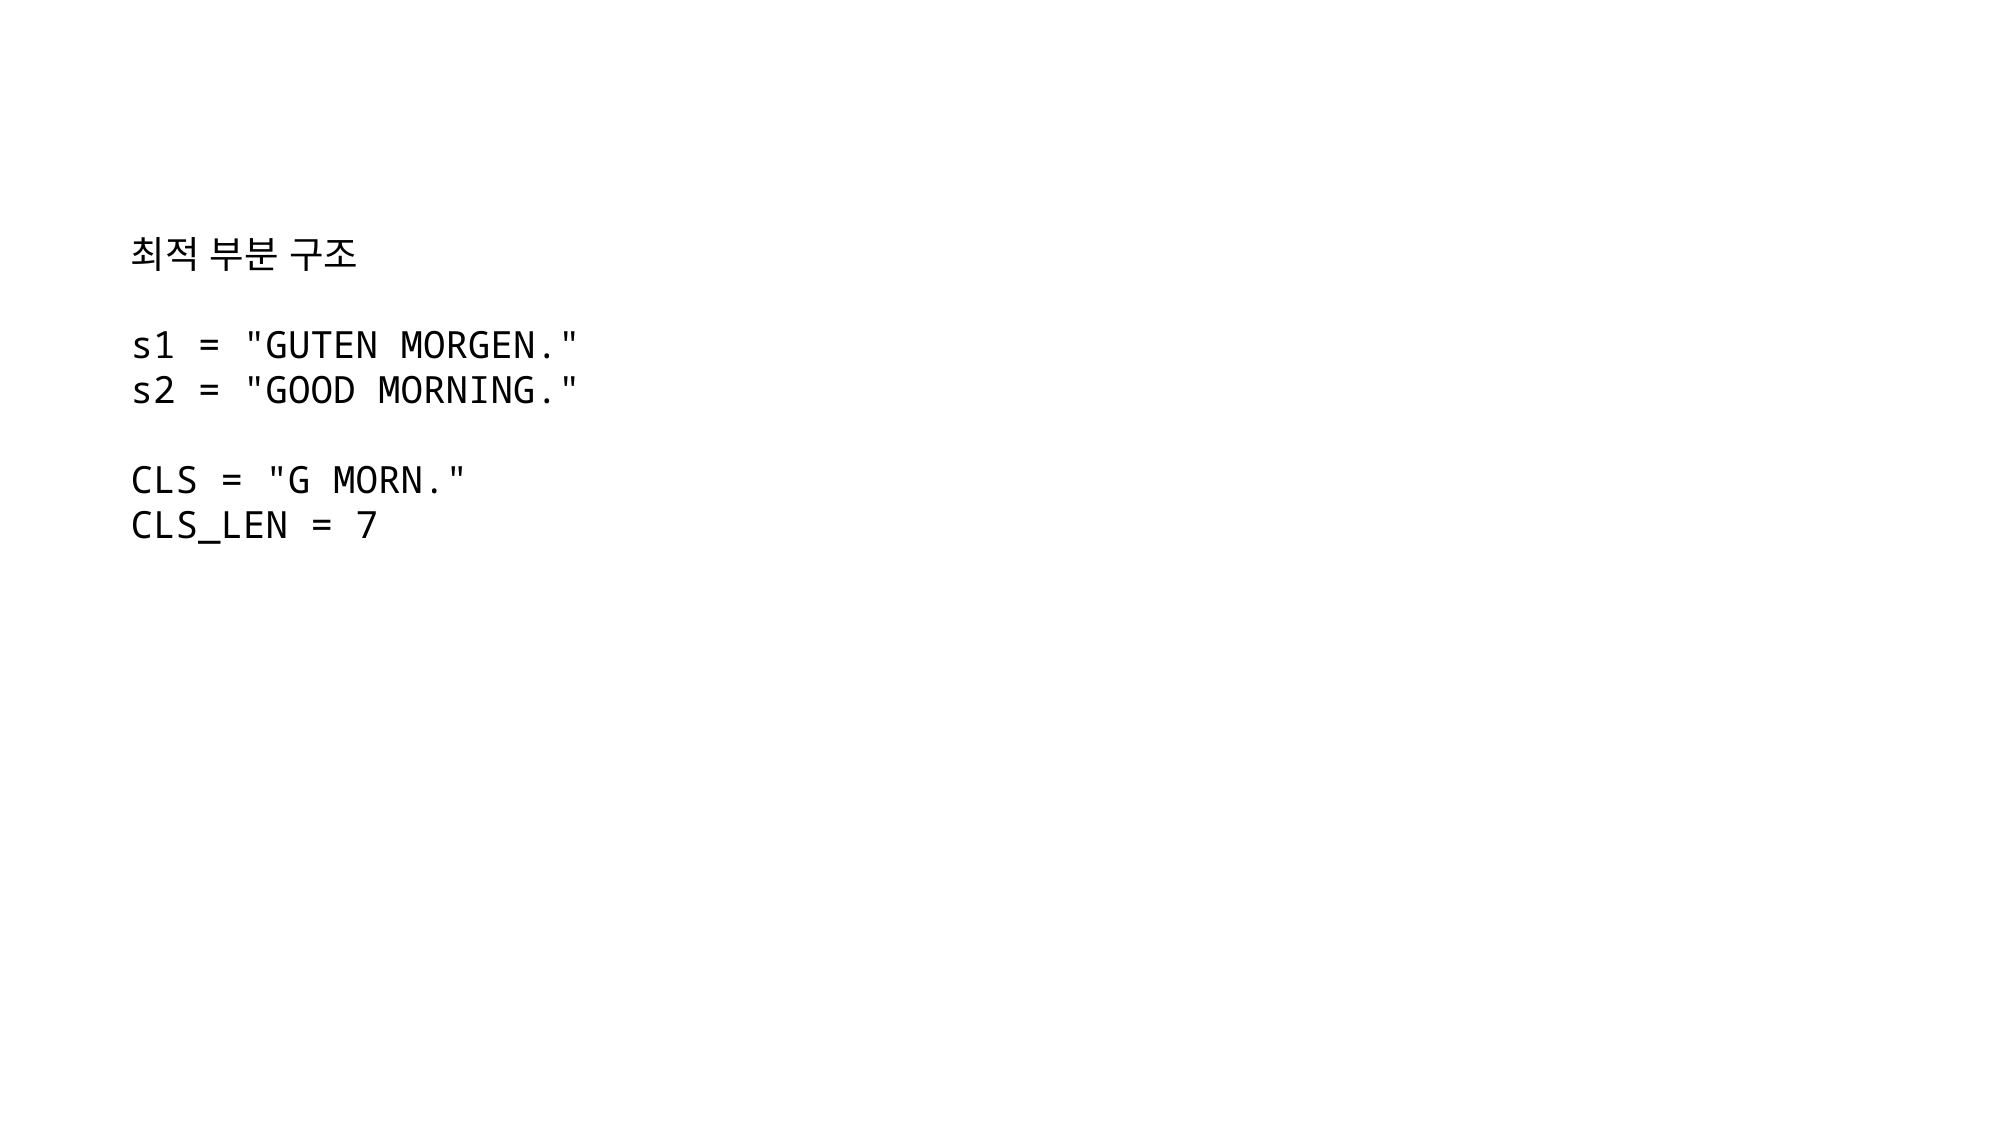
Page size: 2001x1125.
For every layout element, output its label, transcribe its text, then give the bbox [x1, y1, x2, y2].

text_box 최적 부분 구조 s1 = "GUTEN MORGEN." s2 = "GOOD MORNING." CLS = "G MORN." CLS_LEN = 7 [115, 223, 845, 554]
